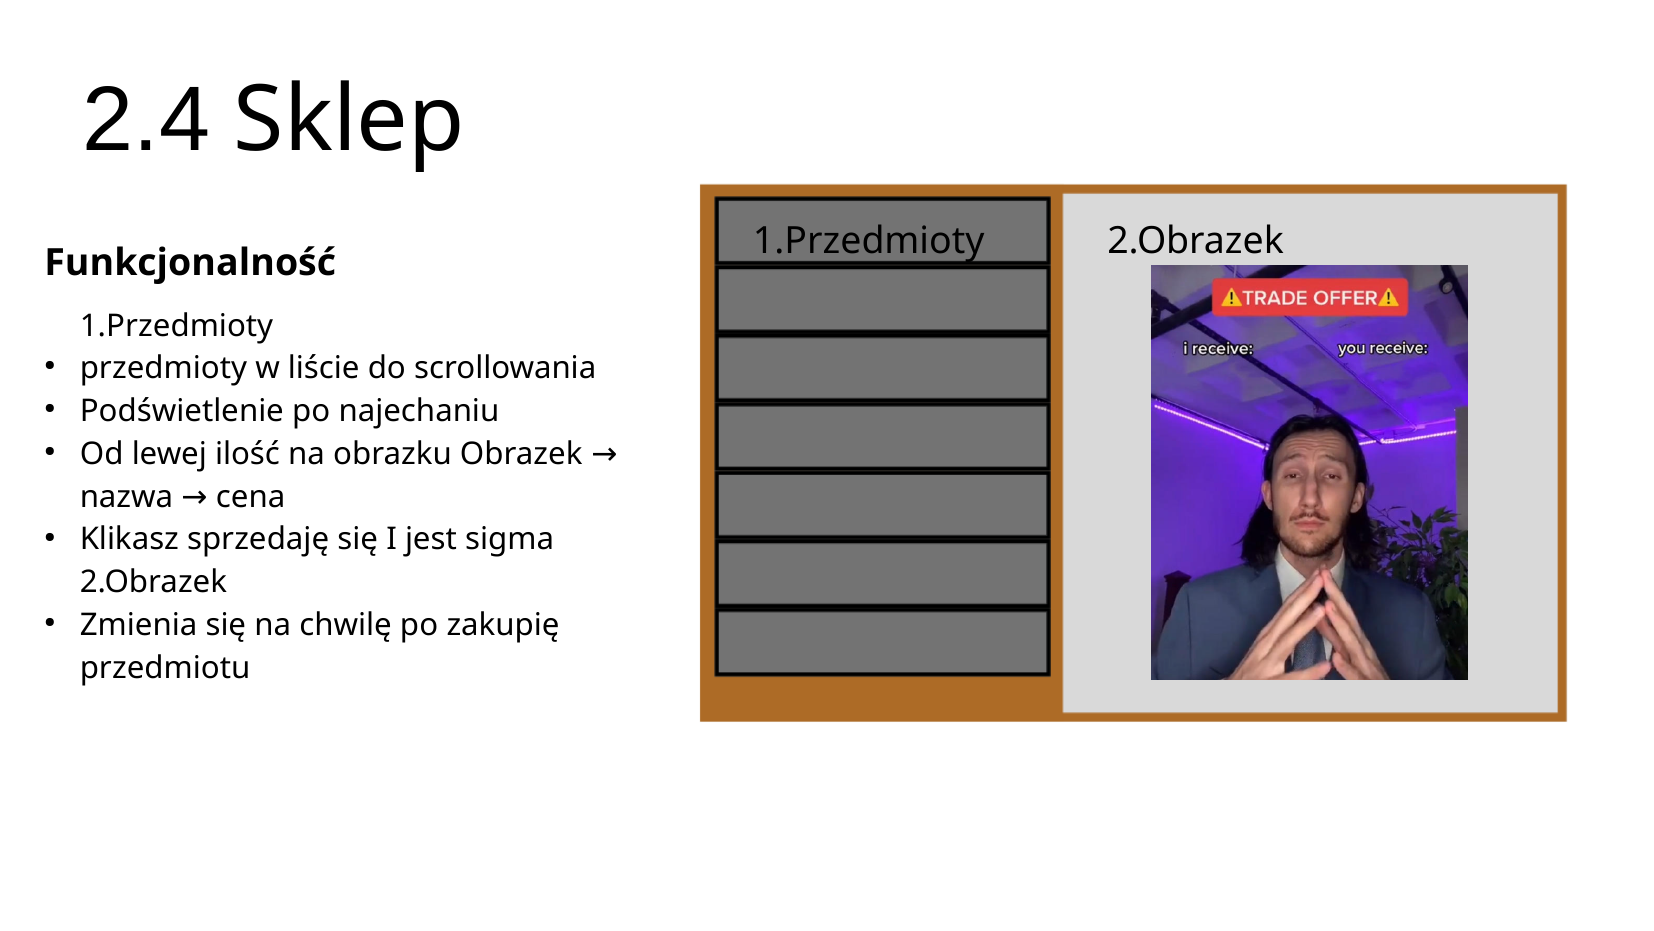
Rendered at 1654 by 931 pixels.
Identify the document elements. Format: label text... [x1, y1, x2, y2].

text_box Funkcjonalność [29, 228, 473, 296]
text_box 1.Przedmioty przedmioty w liście do scrollowania Podświetlenie po najechaniu Od lewej ilość na obrazku Obrazek → nazwa → cena Klikasz sprzedaję się I jest sigma 2.Obrazek Zmienia się na chwilę po zakupię przedmiotu [29, 295, 709, 652]
text_box 1.Przedmioty [738, 206, 1016, 267]
title 2.4 Sklep [82, 37, 1571, 193]
picture [679, 147, 1600, 770]
text_box 2.Obrazek [1092, 206, 1315, 267]
